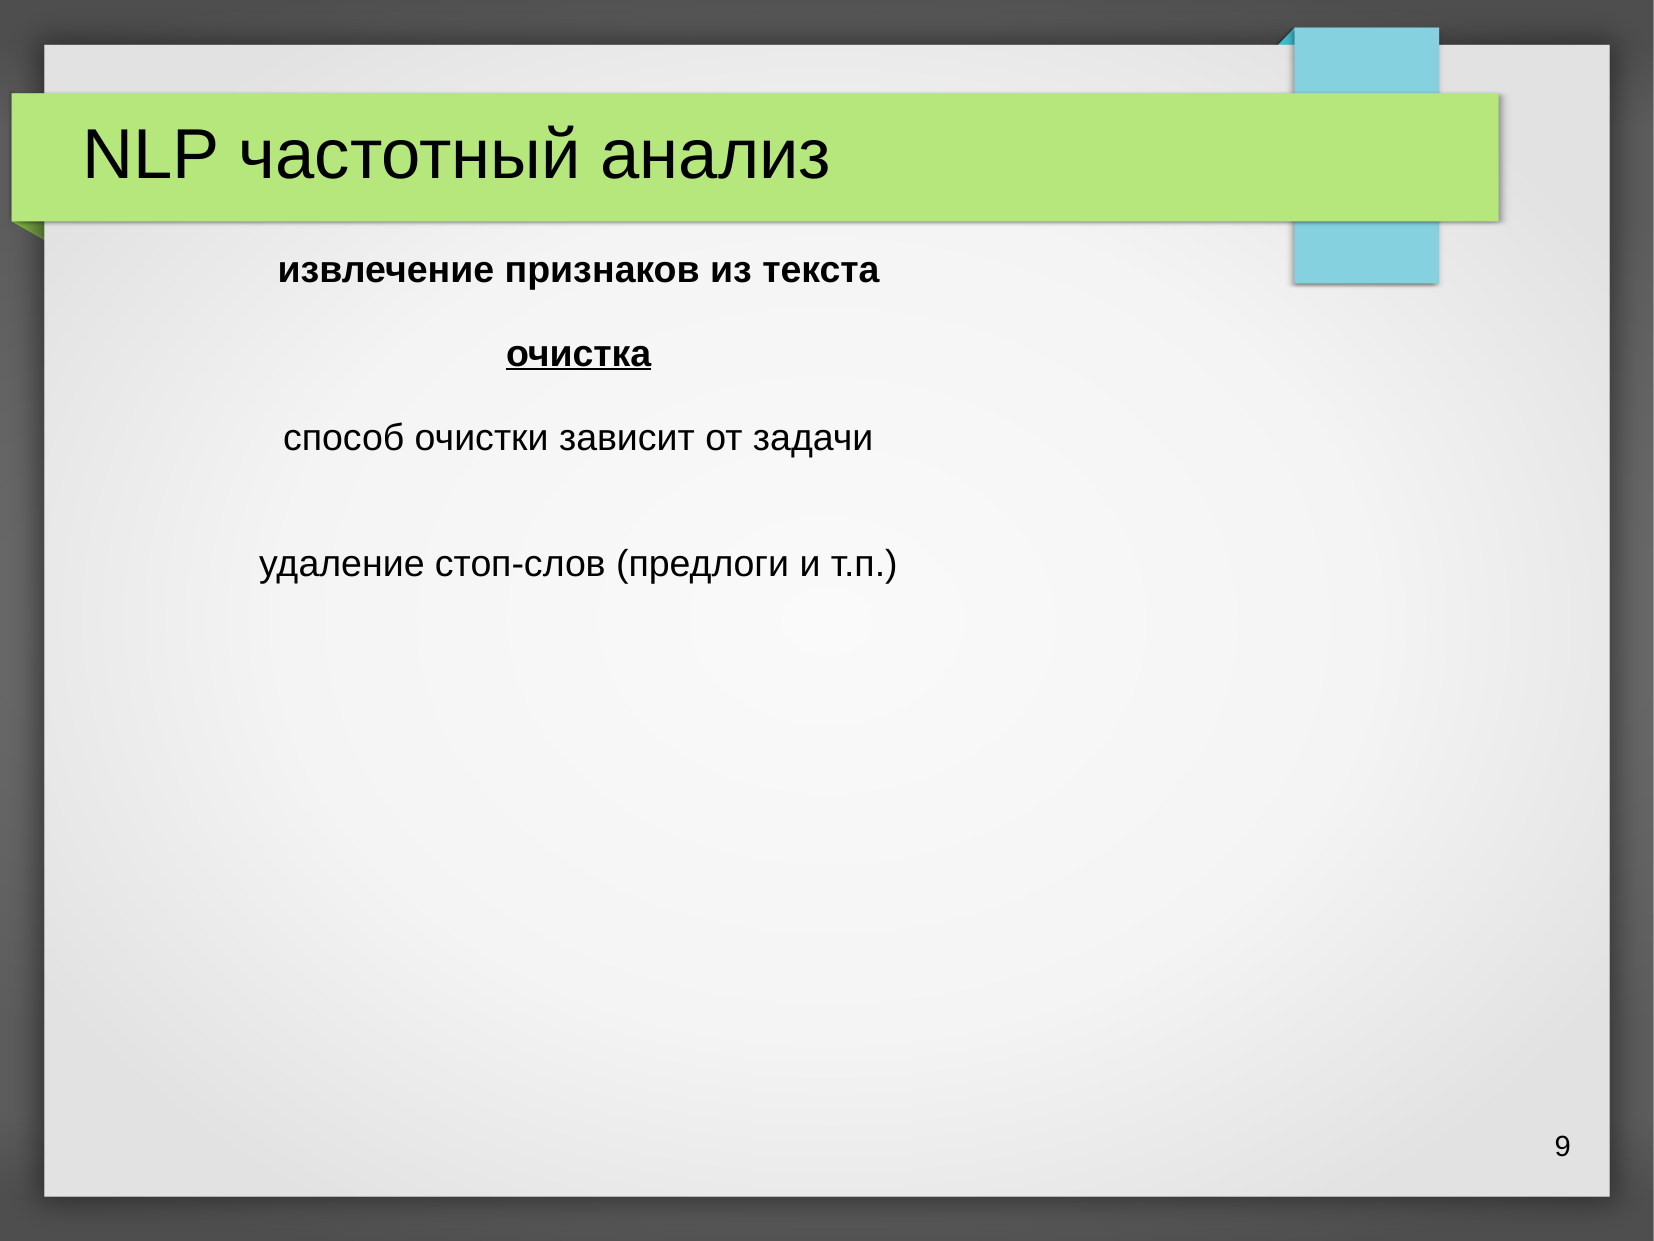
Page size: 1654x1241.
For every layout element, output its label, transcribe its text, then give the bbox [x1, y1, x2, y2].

text_box извлечение признаков из текста очистка способ очистки зависит от задачи удаление стоп-слов (предлоги и т.п.) [94, 248, 1063, 1111]
title NLP частотный анализ [82, 113, 1406, 194]
picture [0, 0, 1654, 1241]
